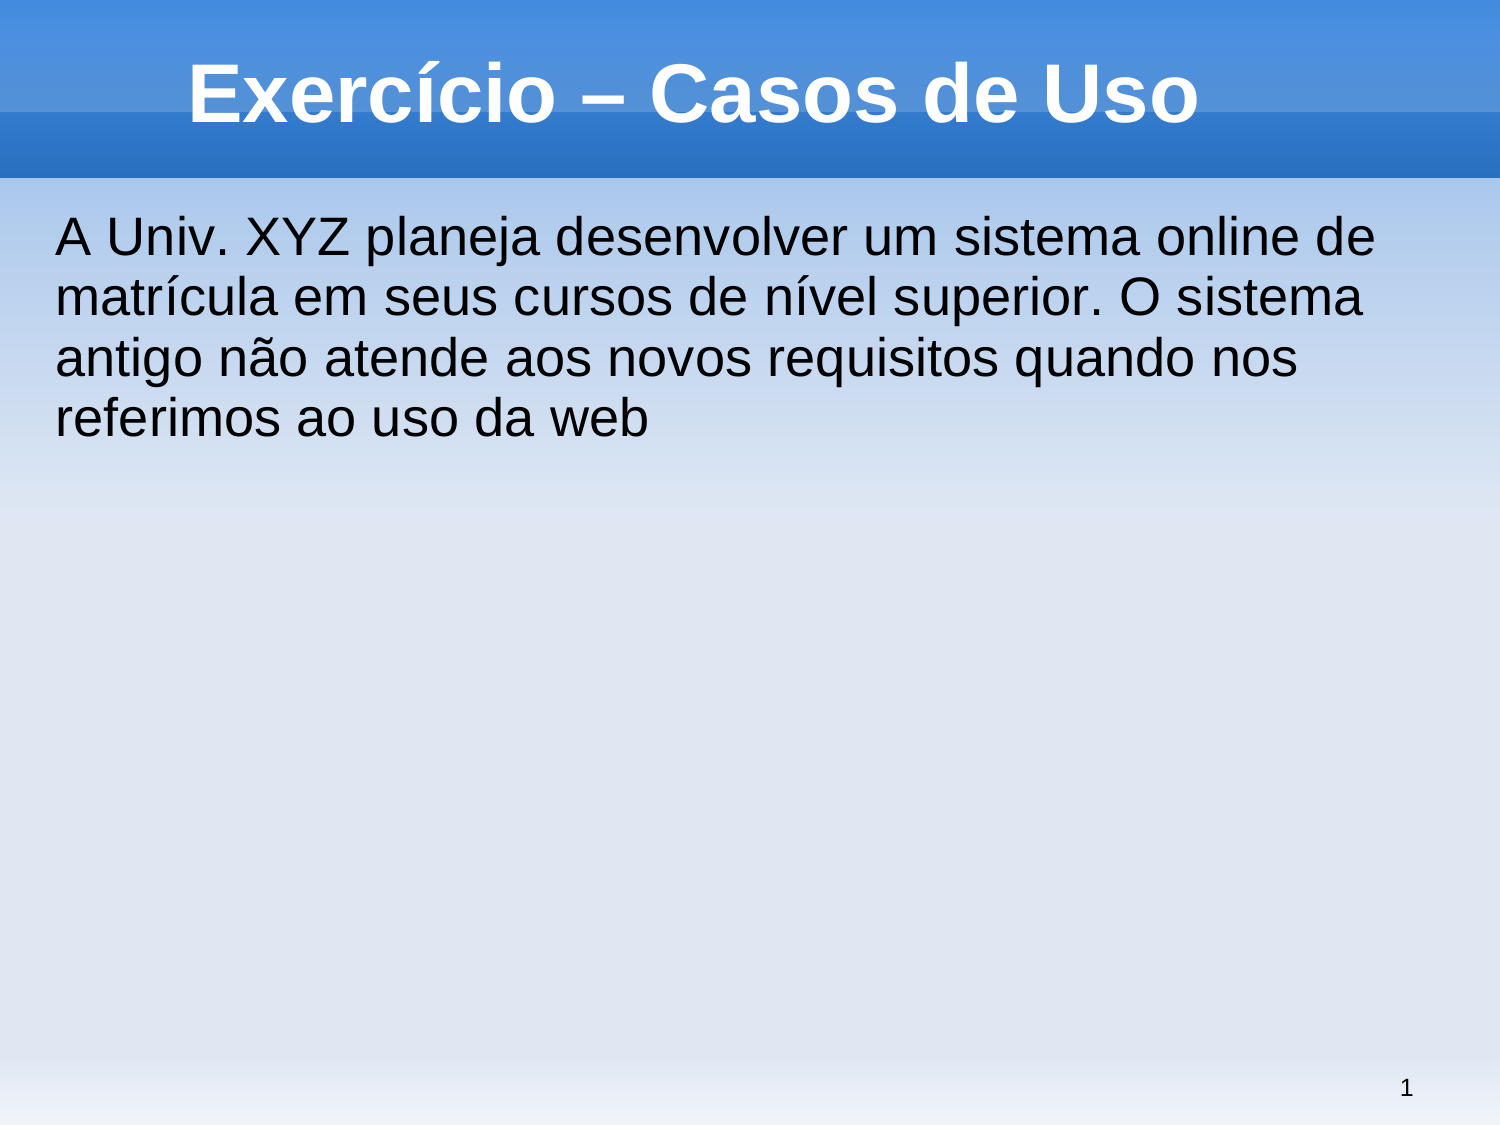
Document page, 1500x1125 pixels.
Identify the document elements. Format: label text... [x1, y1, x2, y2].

list A Univ. XYZ planeja desenvolver um sistema online de matrícula em seus cursos de nível superior. O sistema antigo não atende aos novos requisitos quando nos referimos ao uso da web [0, 141, 1477, 1125]
title Exercício – Casos de Uso [29, 7, 1359, 141]
picture [0, 0, 1500, 1125]
